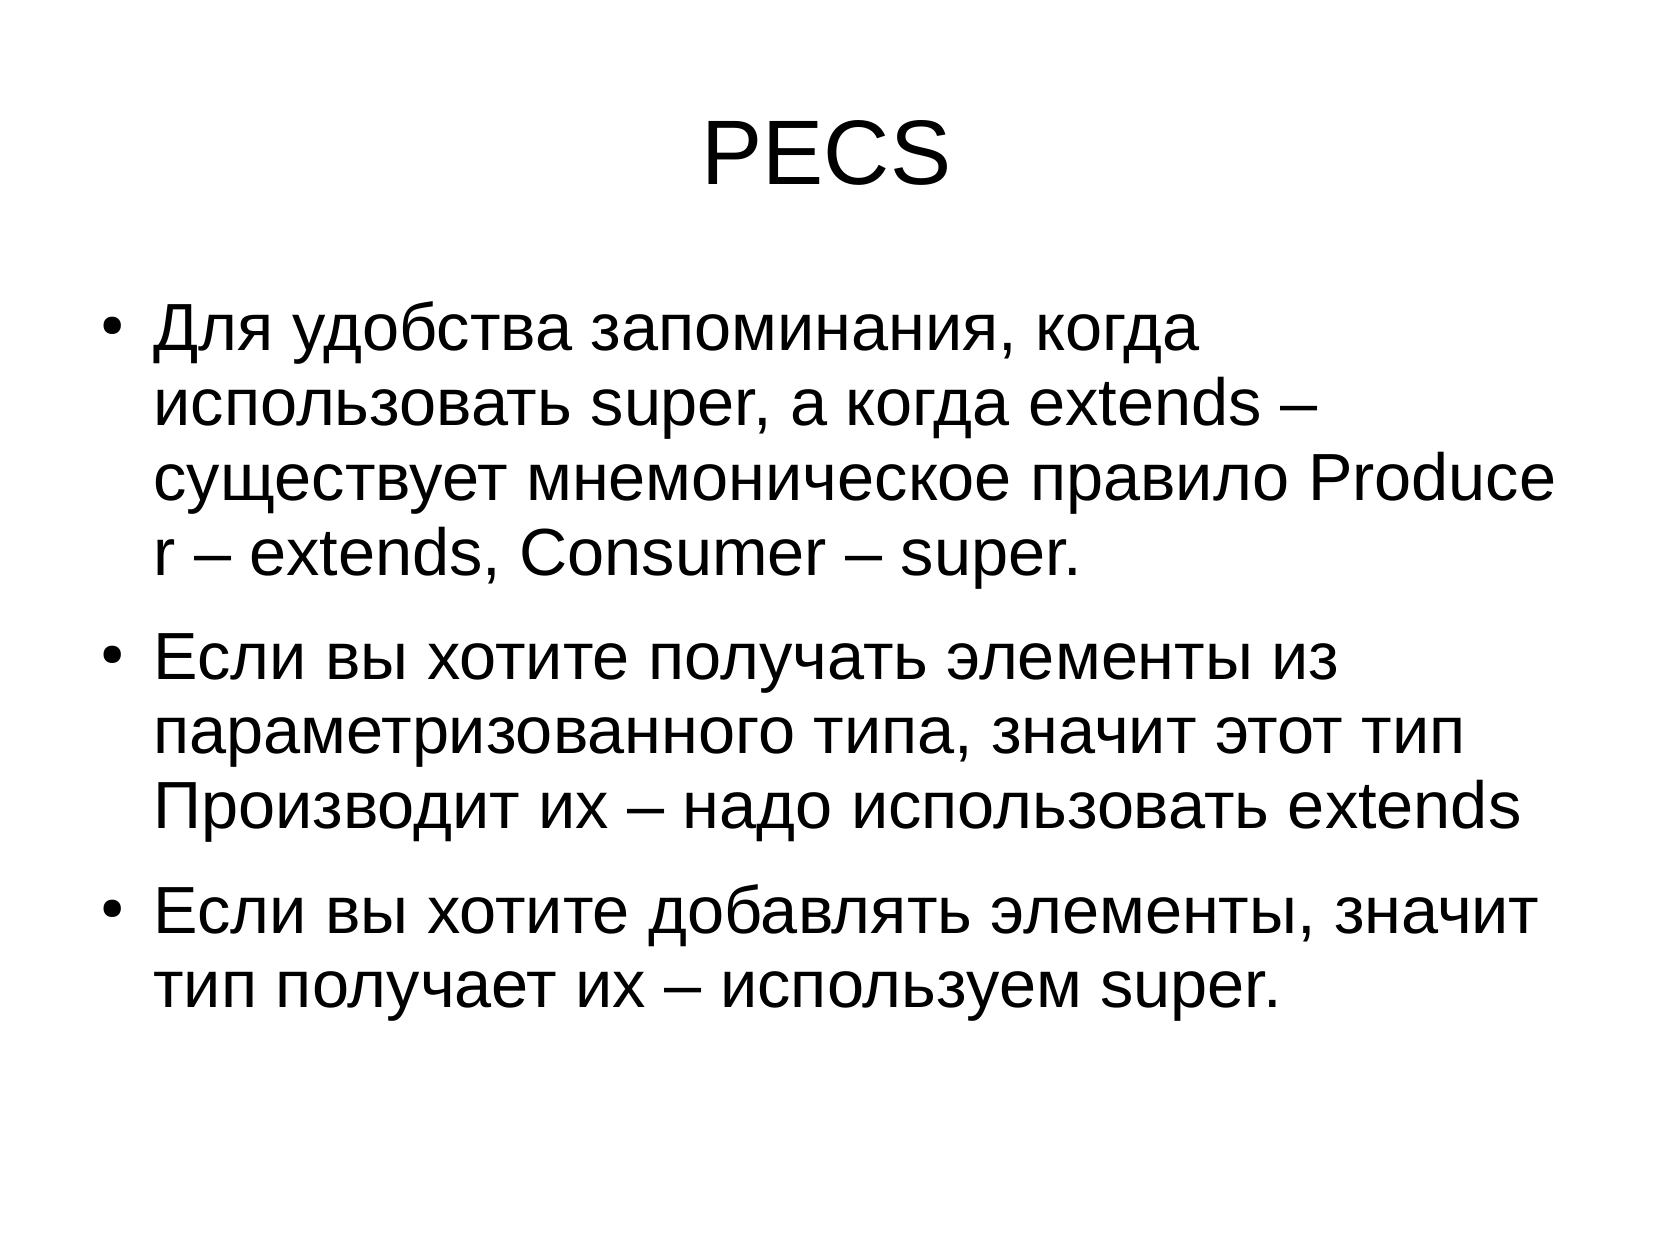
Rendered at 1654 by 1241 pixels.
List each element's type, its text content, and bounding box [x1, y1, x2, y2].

list Для удобства запоминания, когда использовать super, а когда extends – существует мнемоническое правило Produce r – extends, Consumer – super. Если вы хотите получать элементы из параметризованного типа, значит этот тип Производит их – надо использовать extends Если вы хотите добавлять элементы, значит тип получает их – используем super. [82, 290, 1571, 1023]
title PECS [82, 49, 1571, 257]
